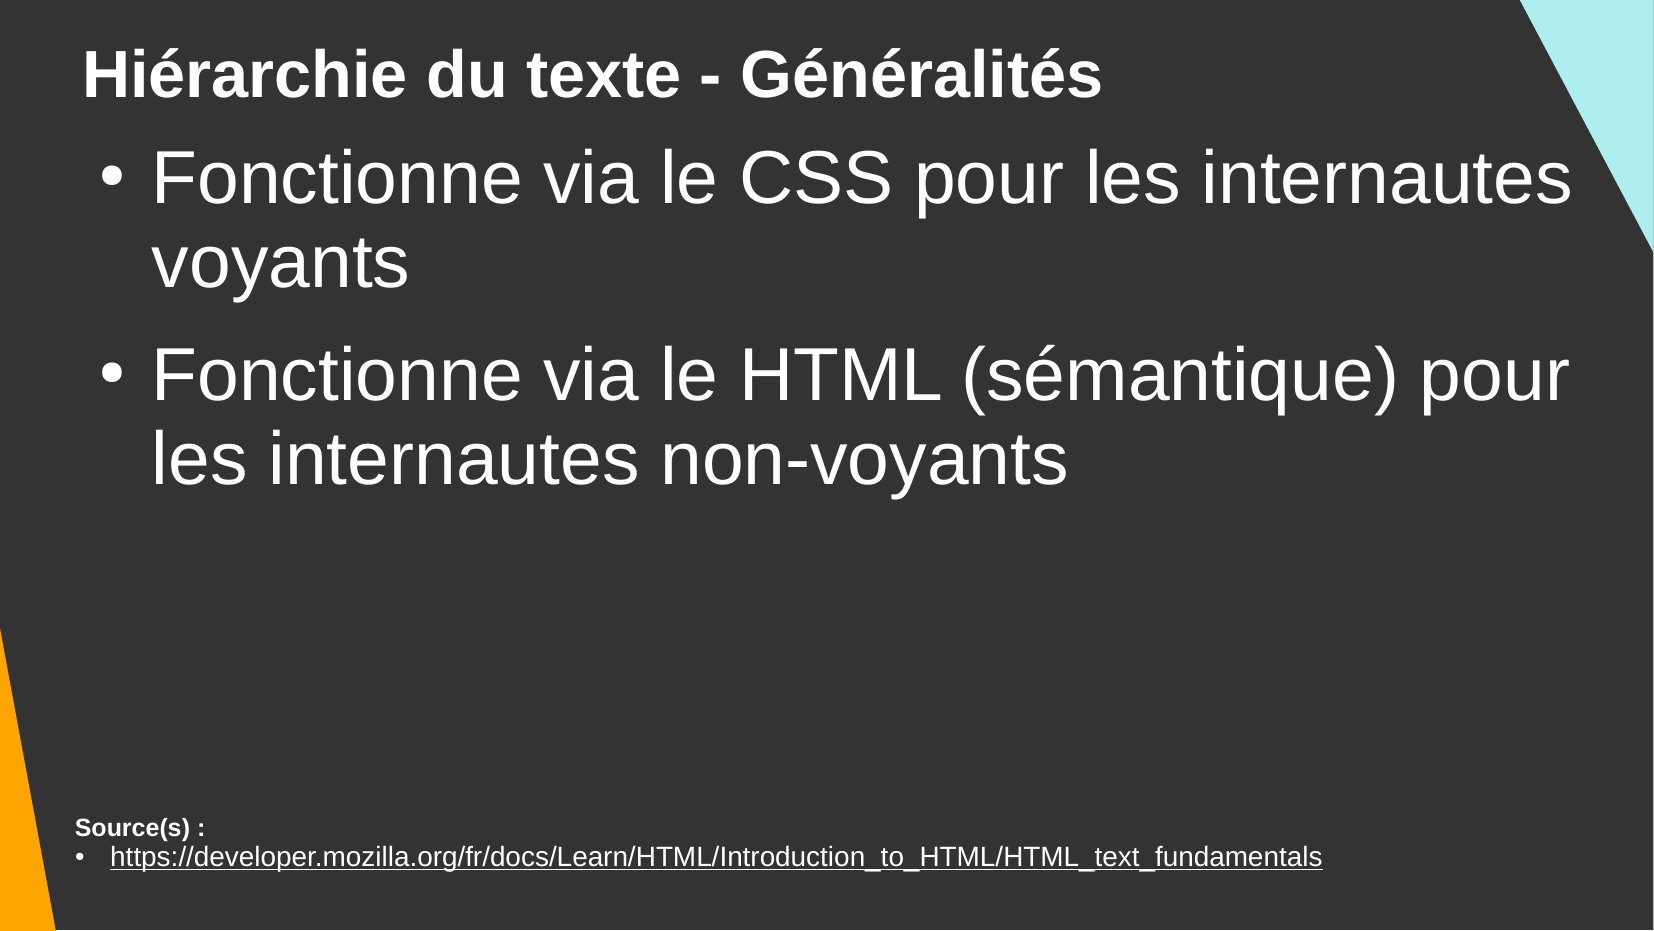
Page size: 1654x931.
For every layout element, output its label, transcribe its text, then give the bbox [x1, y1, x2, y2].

text_box Source(s) : https://developer.mozilla.org/fr/docs/Learn/HTML/Introduction_to_HTML/HTML_text_fundamentals [60, 806, 1546, 905]
text_box [1519, 0, 1654, 254]
list Fonctionne via le CSS pour les internautes voyants Fonctionne via le HTML (sémantique) pour les internautes non-voyants [80, 135, 1605, 683]
title Hiérarchie du texte - Généralités [82, 37, 1571, 114]
text_box [0, 628, 56, 931]
